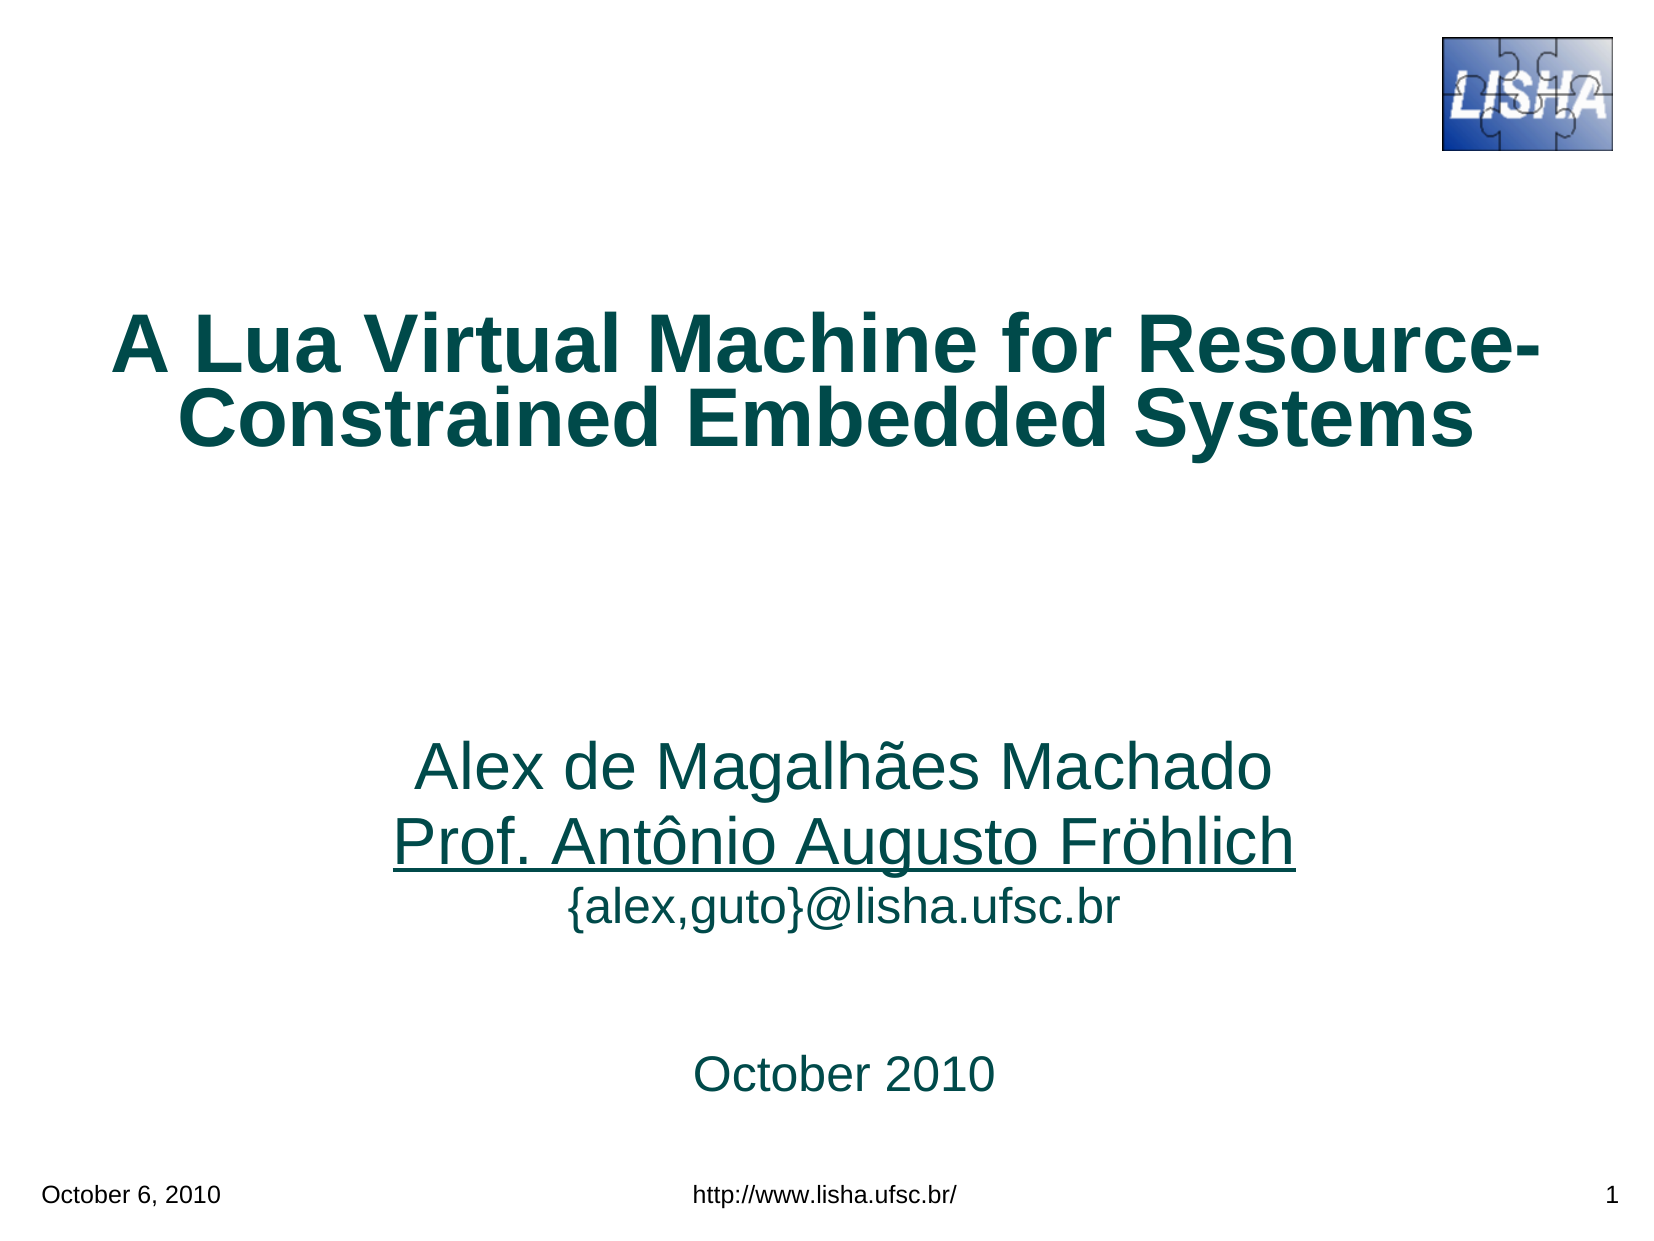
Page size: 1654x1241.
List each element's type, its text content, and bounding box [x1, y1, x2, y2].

picture [1442, 37, 1613, 151]
subtitle Alex de Magalhães Machado Prof. Antônio Augusto Fröhlich {alex,guto}@lisha.ufsc.br October 2010 [59, 649, 1595, 1182]
title A Lua Virtual Machine for Resource-Constrained Embedded Systems [59, 225, 1595, 550]
